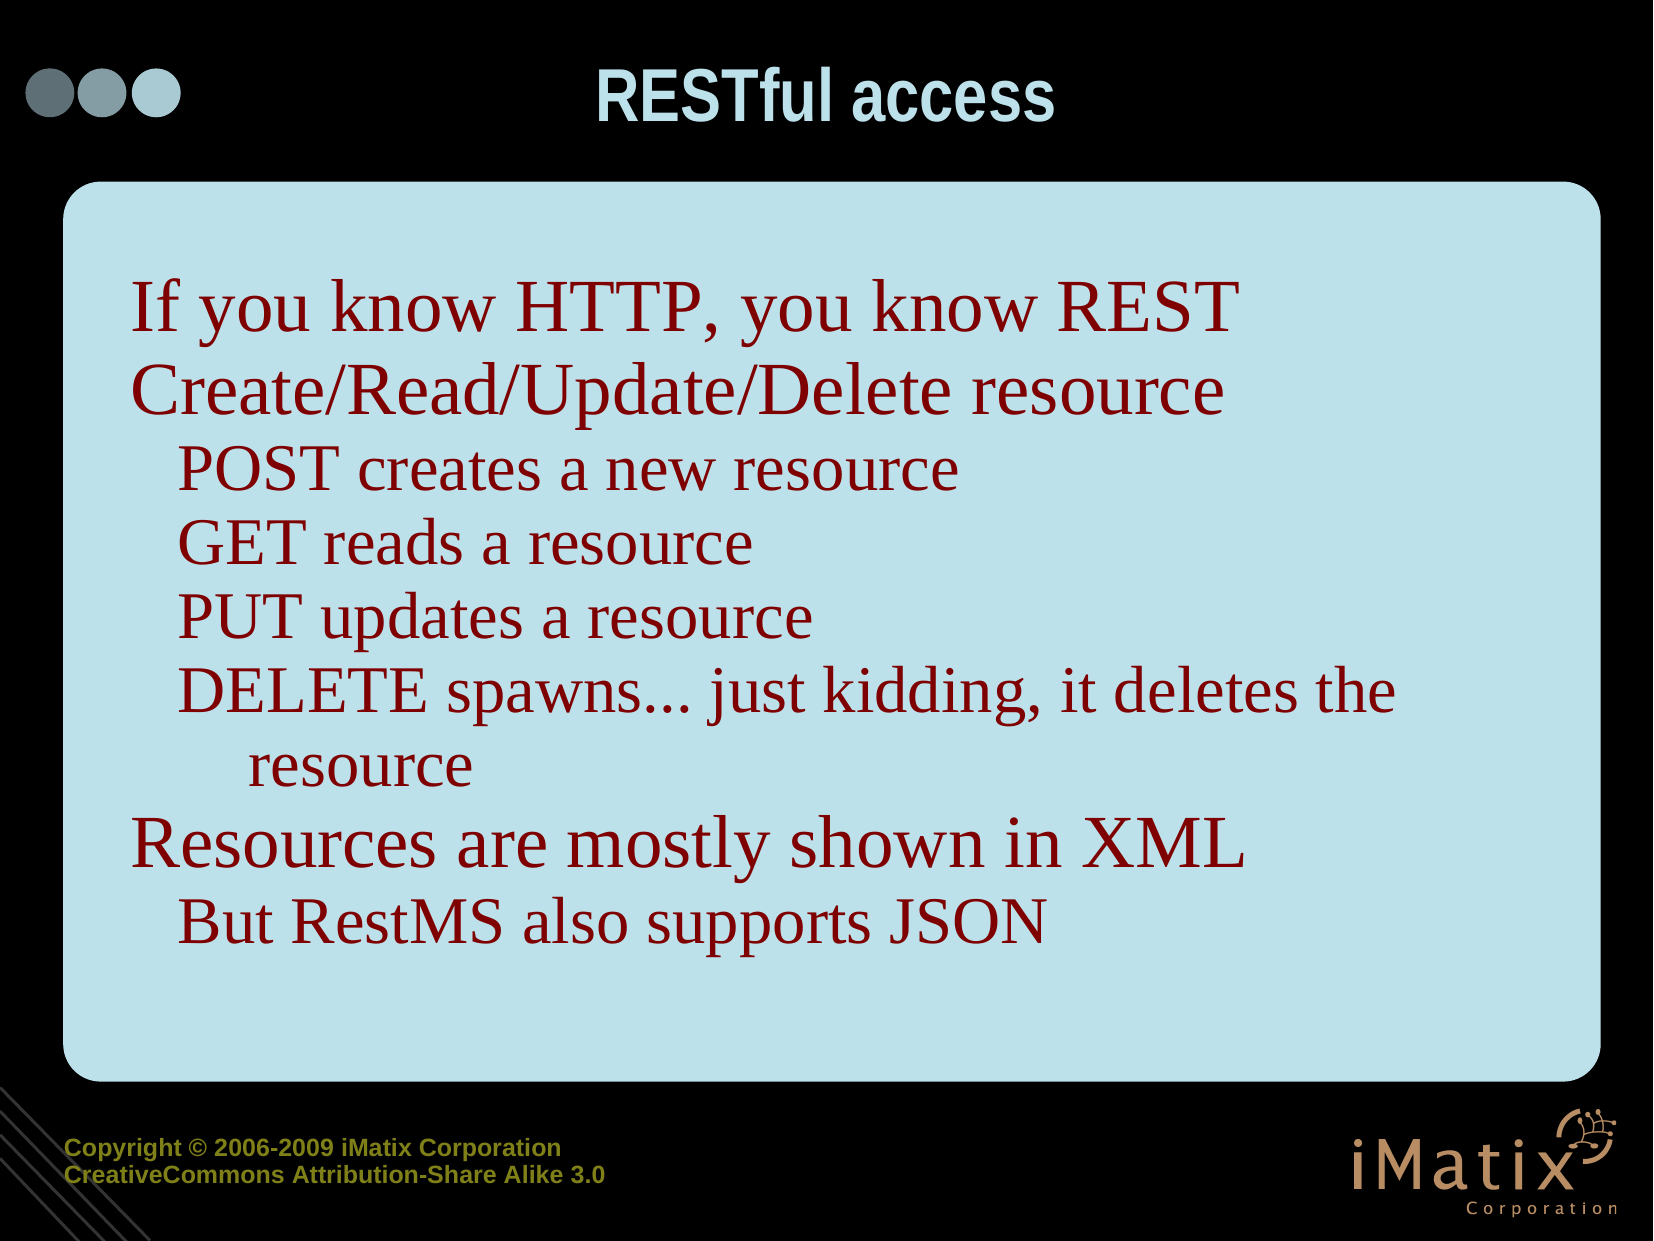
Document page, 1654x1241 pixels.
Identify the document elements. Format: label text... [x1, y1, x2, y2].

picture [1354, 1108, 1617, 1219]
title RESTful access [0, 0, 1653, 188]
list If you know HTTP, you know REST Create/Read/Update/Delete resource POST creates a new resource GET reads a resource PUT updates a resource DELETE spawns... just kidding, it deletes the resource Resources are mostly shown in XML But RestMS also supports JSON [118, 264, 1509, 1010]
